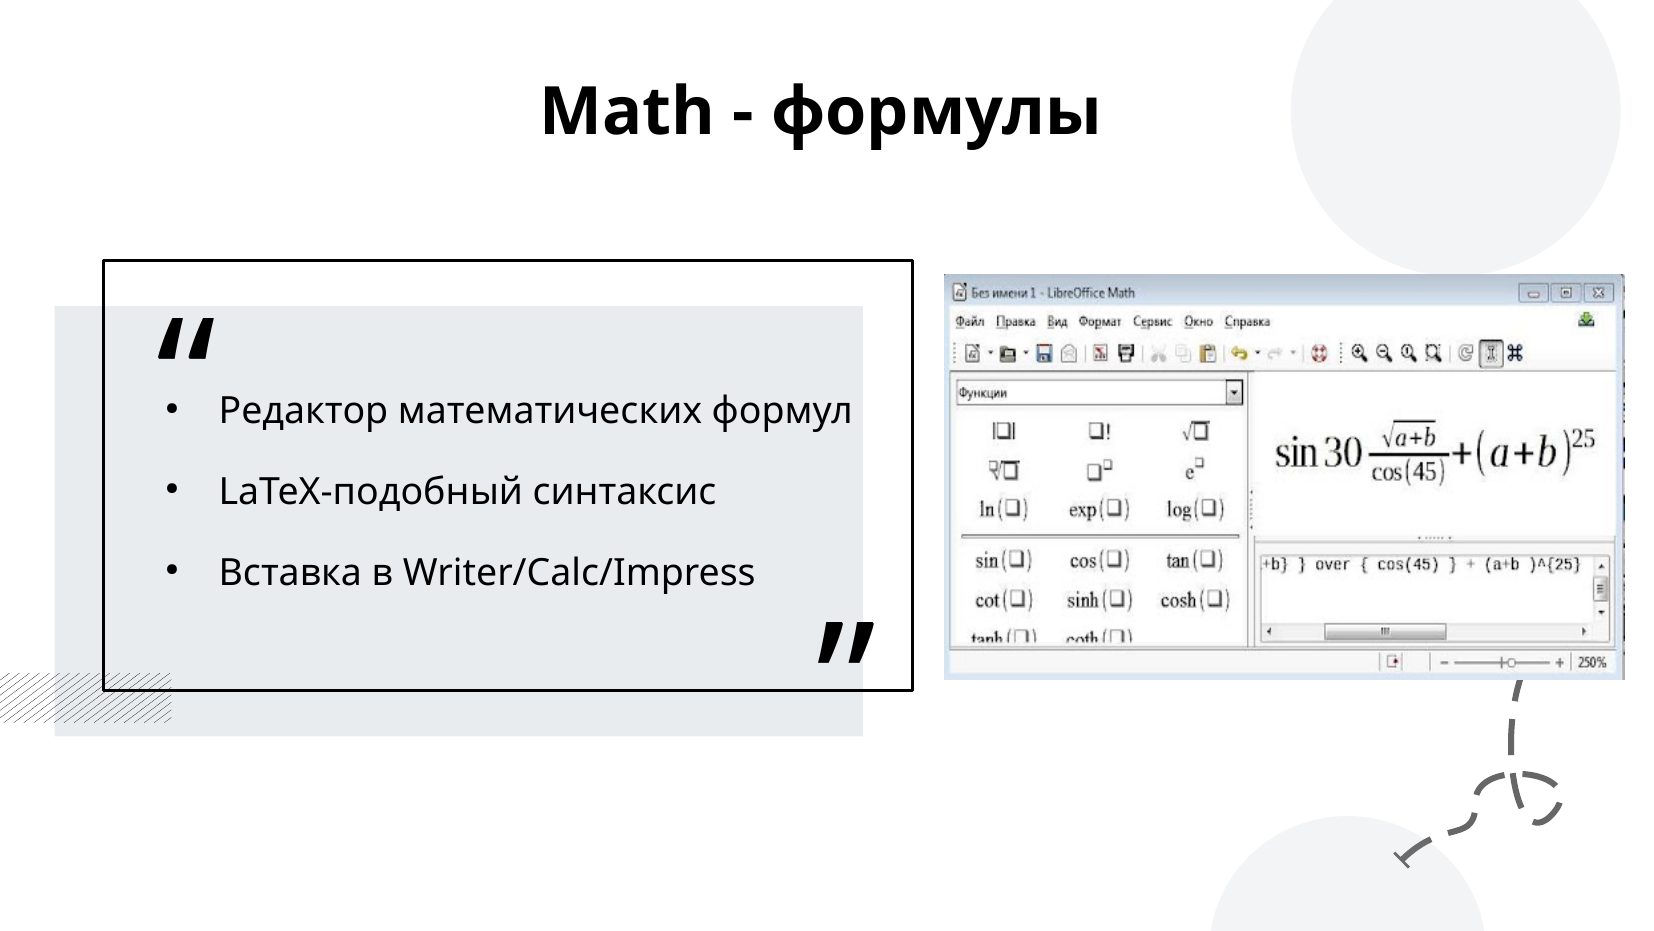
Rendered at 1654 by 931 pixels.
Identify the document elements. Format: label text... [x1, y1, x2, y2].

list Редактор математических формул LaTeX-подобный синтаксис Вставка в Writer/Calc/Impress [147, 383, 898, 703]
title Math - формулы [76, 31, 1565, 187]
picture [944, 274, 1625, 680]
